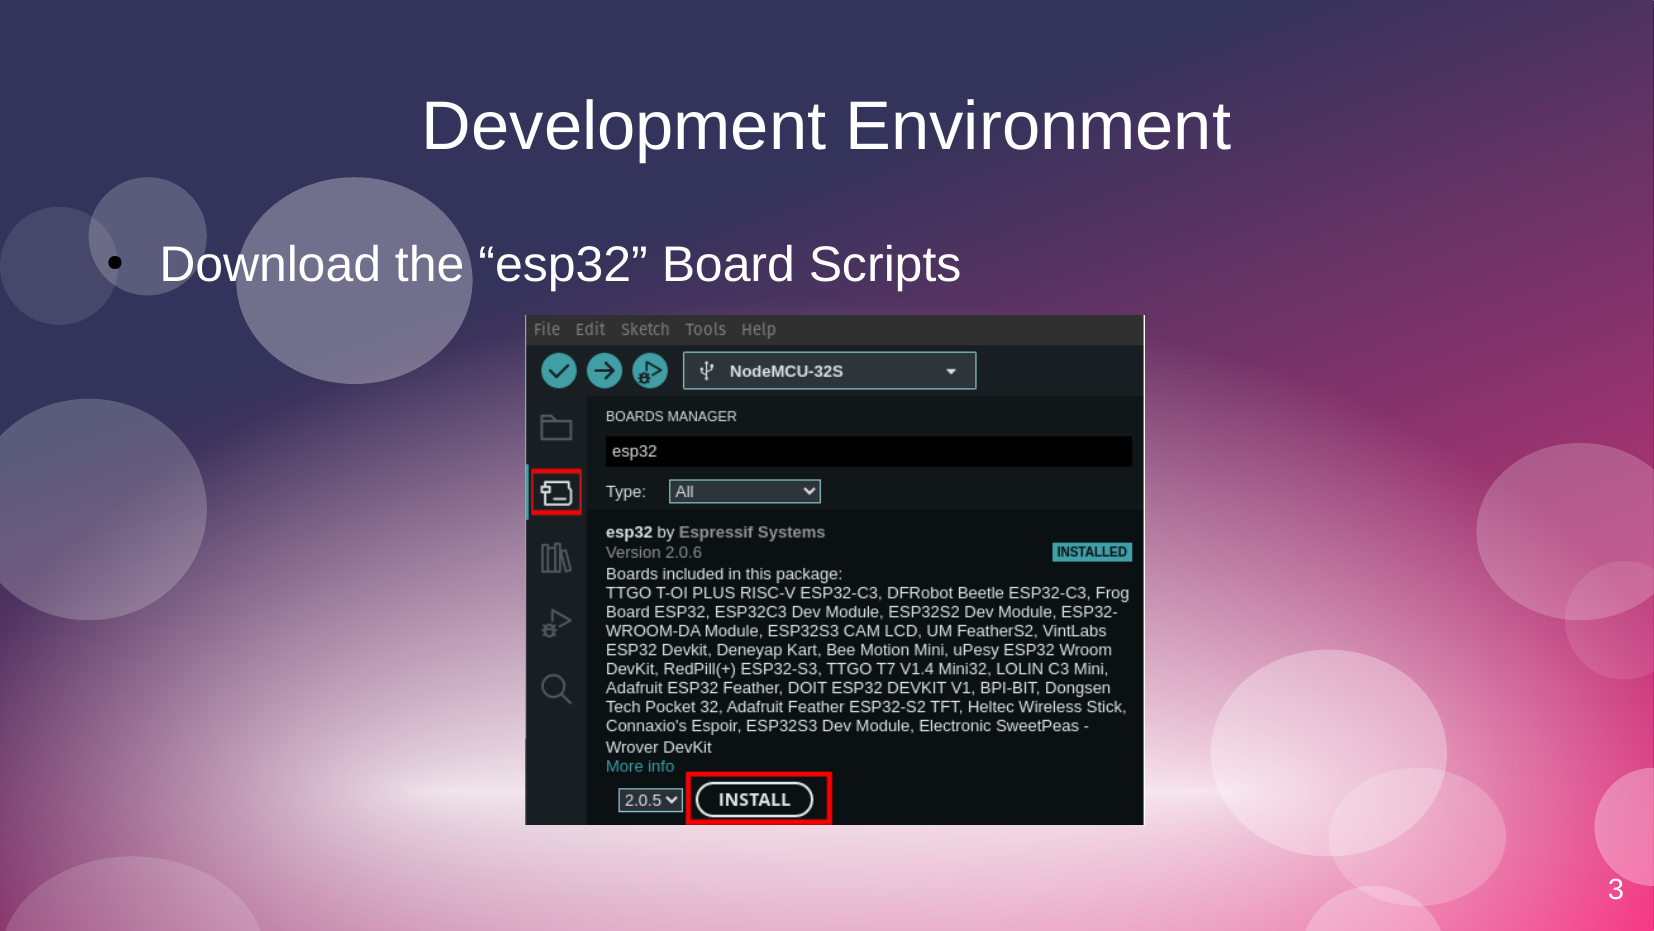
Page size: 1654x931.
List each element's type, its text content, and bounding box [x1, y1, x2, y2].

picture [525, 315, 1145, 826]
list Download the “esp32” Board Scripts [88, 236, 1565, 827]
title Development Environment [88, 44, 1565, 207]
